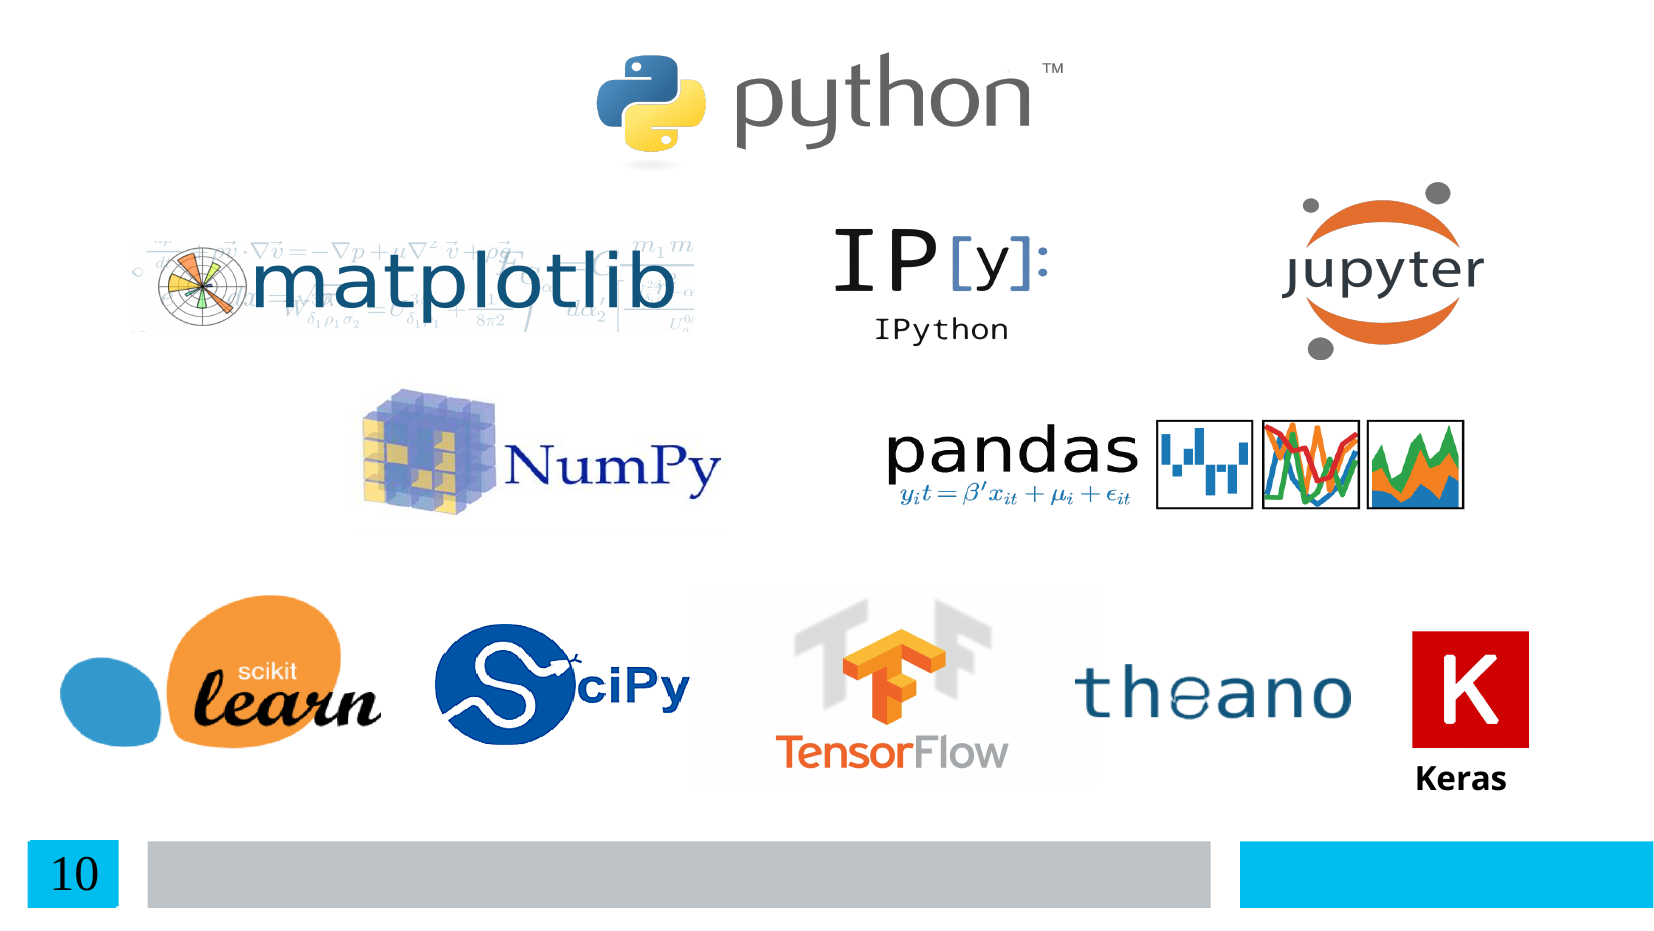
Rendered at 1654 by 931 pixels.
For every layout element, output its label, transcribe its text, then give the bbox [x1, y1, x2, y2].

picture [1410, 629, 1531, 747]
picture [351, 344, 728, 531]
text_box Keras [1399, 747, 1536, 801]
picture [435, 584, 1351, 786]
picture [548, 7, 1111, 392]
picture [1282, 182, 1484, 360]
picture [869, 412, 1473, 519]
picture [132, 241, 694, 332]
picture [60, 543, 381, 826]
